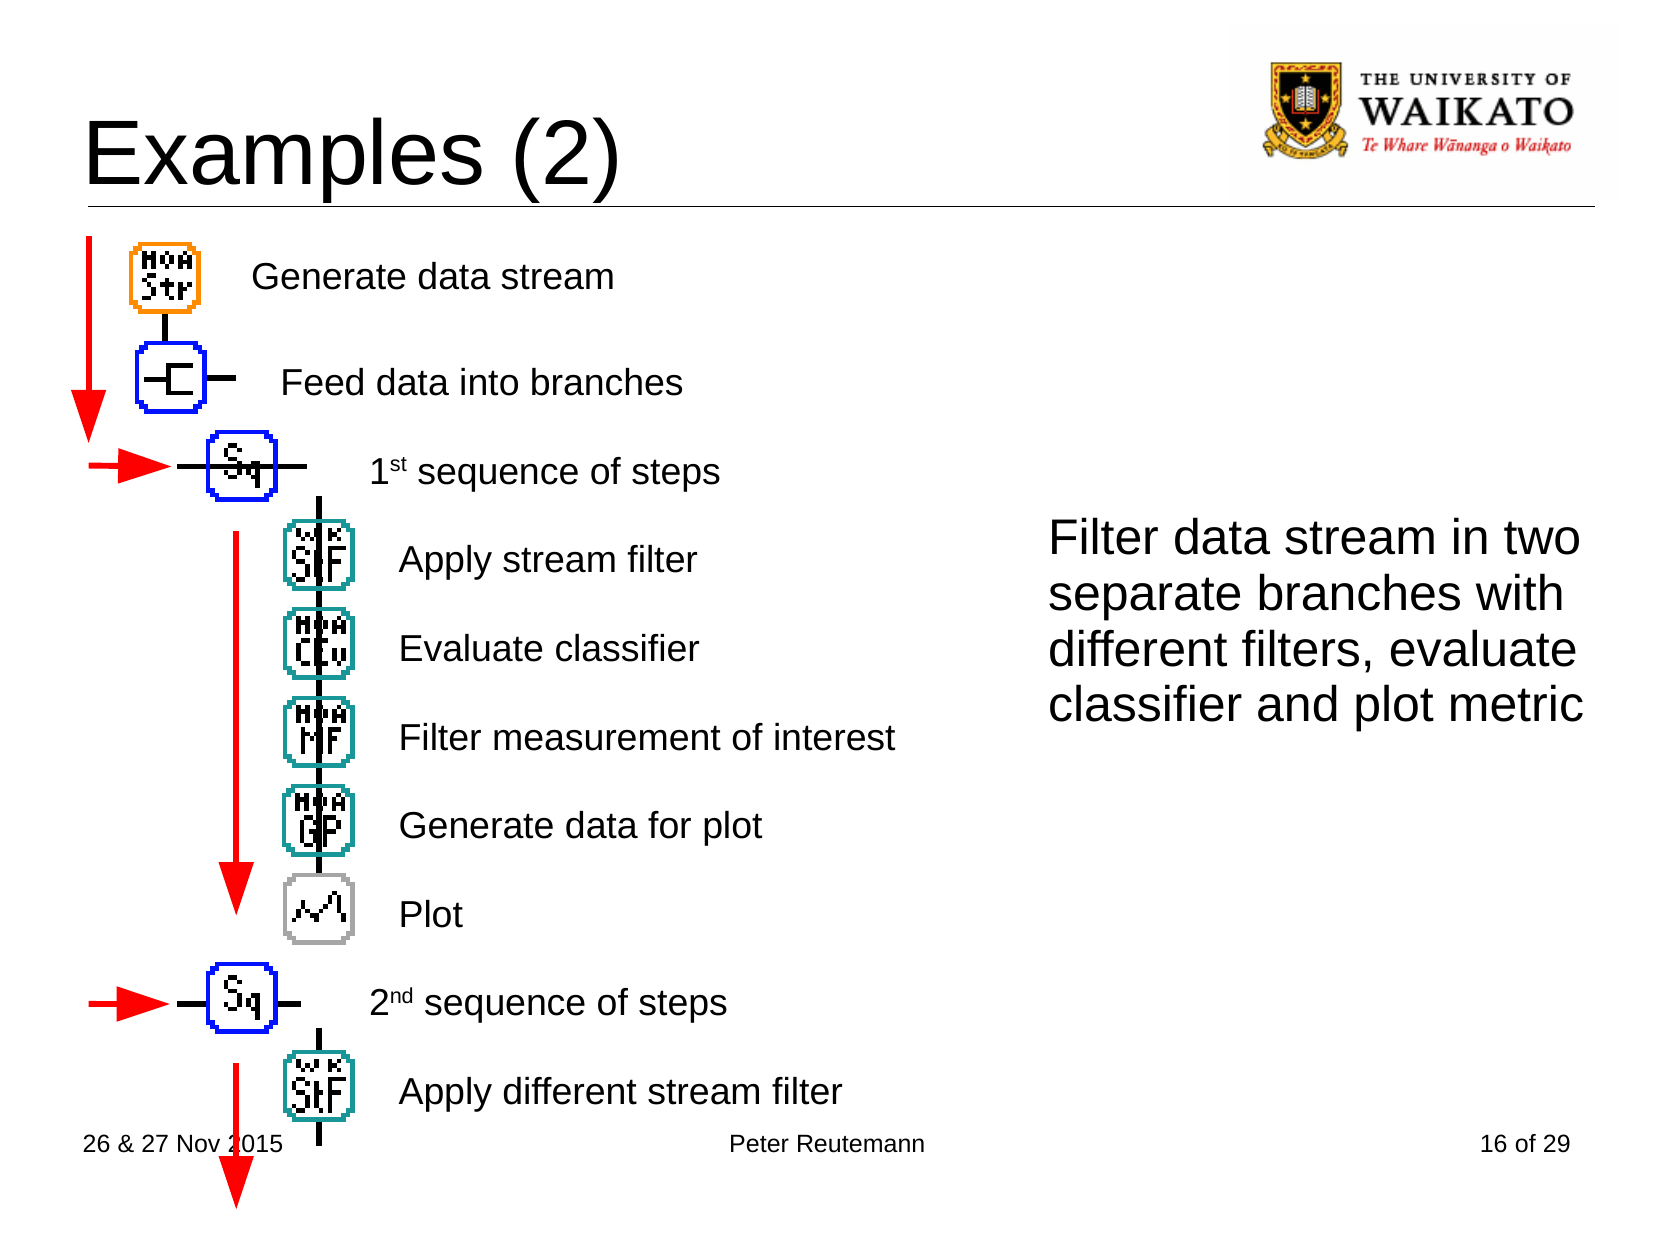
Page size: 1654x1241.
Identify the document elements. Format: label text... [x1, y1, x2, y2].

text_box Feed data into branches [265, 354, 798, 412]
picture [1228, 24, 1619, 201]
text_box Filter measurement of interest [383, 708, 945, 768]
picture [283, 519, 355, 591]
text_box Evaluate classifier [383, 620, 827, 677]
text_box Apply stream filter [383, 531, 857, 589]
picture [283, 1050, 355, 1123]
picture [206, 962, 278, 1034]
text_box 1st sequence of steps [354, 442, 827, 502]
text_box Filter data stream in two separate branches with different filters, evaluate classifier and plot metric [1033, 501, 1625, 768]
picture [206, 430, 278, 502]
title Examples (2) [82, 49, 1571, 257]
text_box 2nd sequence of steps [354, 974, 798, 1033]
picture [283, 873, 355, 945]
picture [135, 341, 207, 414]
picture [283, 696, 355, 768]
picture [129, 242, 201, 314]
picture [283, 607, 355, 680]
text_box Apply different stream filter [383, 1062, 916, 1123]
text_box Generate data for plot [383, 797, 916, 855]
text_box Plot [383, 885, 827, 943]
text_box Generate data stream [236, 248, 680, 308]
picture [282, 784, 355, 857]
